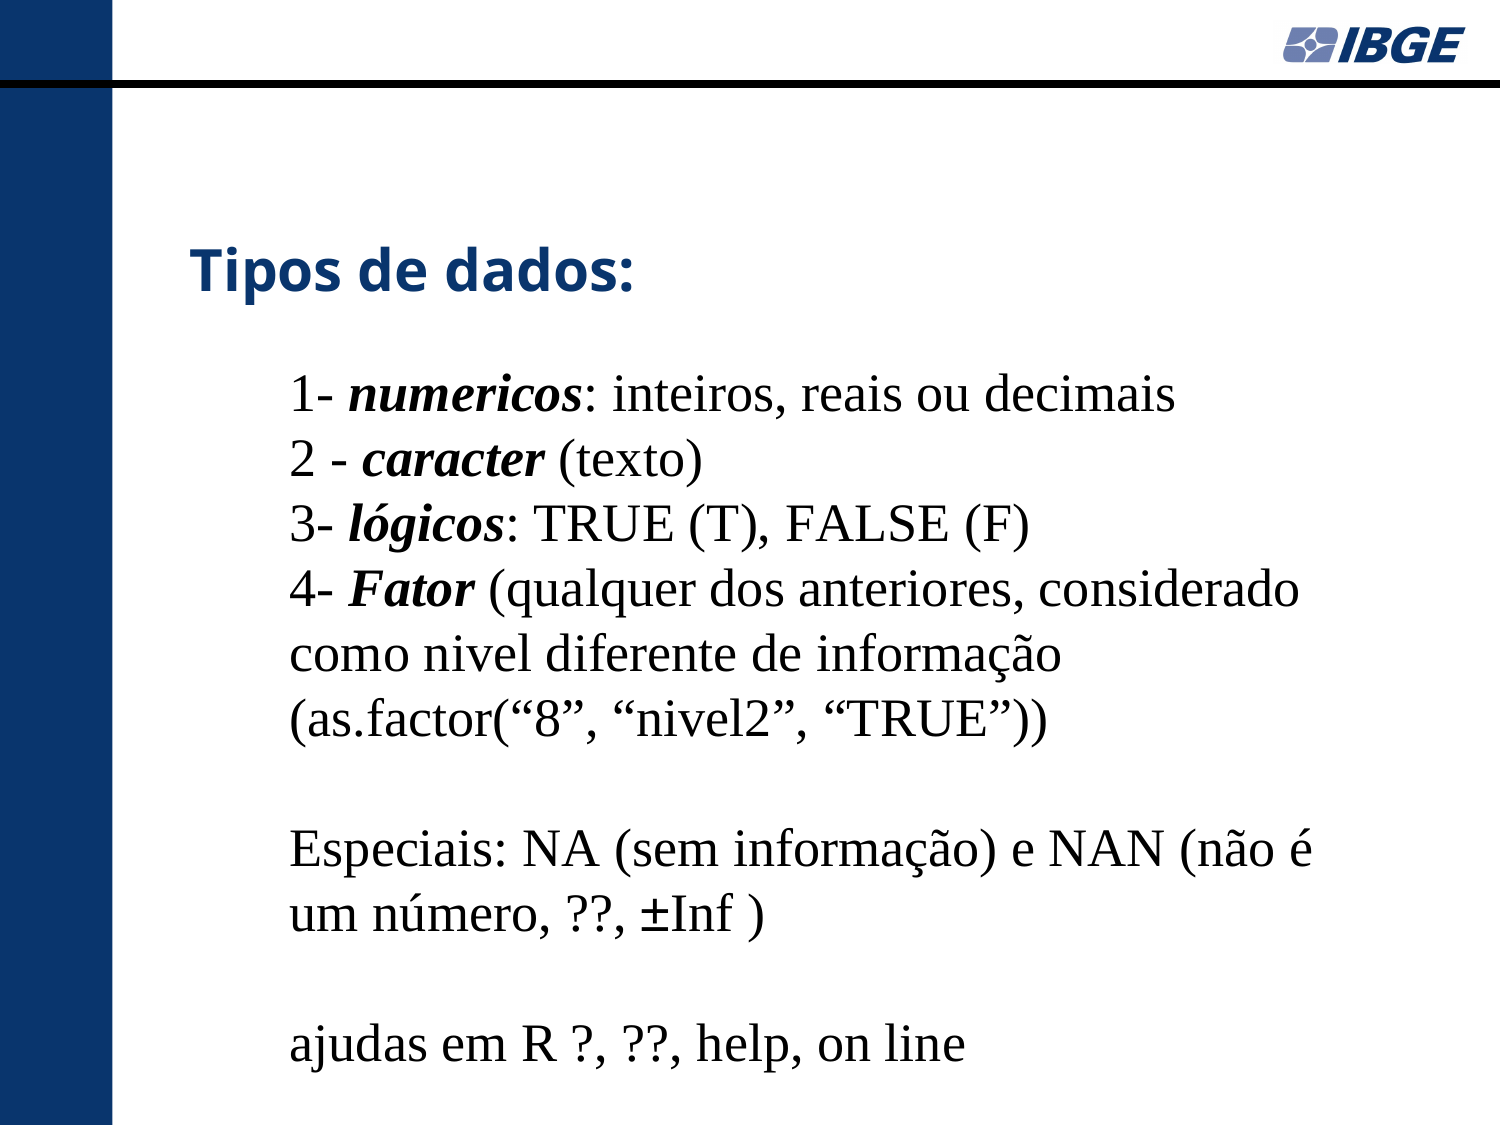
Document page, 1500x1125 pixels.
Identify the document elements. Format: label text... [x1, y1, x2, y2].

picture [1273, 20, 1468, 64]
text_box 1- numericos: inteiros, reais ou decimais 2 - caracter (texto) 3- lógicos: TRUE (T), FALSE (F) 4- Fator (qualquer dos anteriores, considerado como nivel diferente de informação (as.factor(“8”, “nivel2”, “TRUE”)) Especiais: NA (sem informação) e NAN (não é um número, ??, ±Inf ) ajudas em R ?, ??, help, on line [275, 349, 1376, 1081]
text_box Tipos de dados: [174, 224, 1426, 311]
